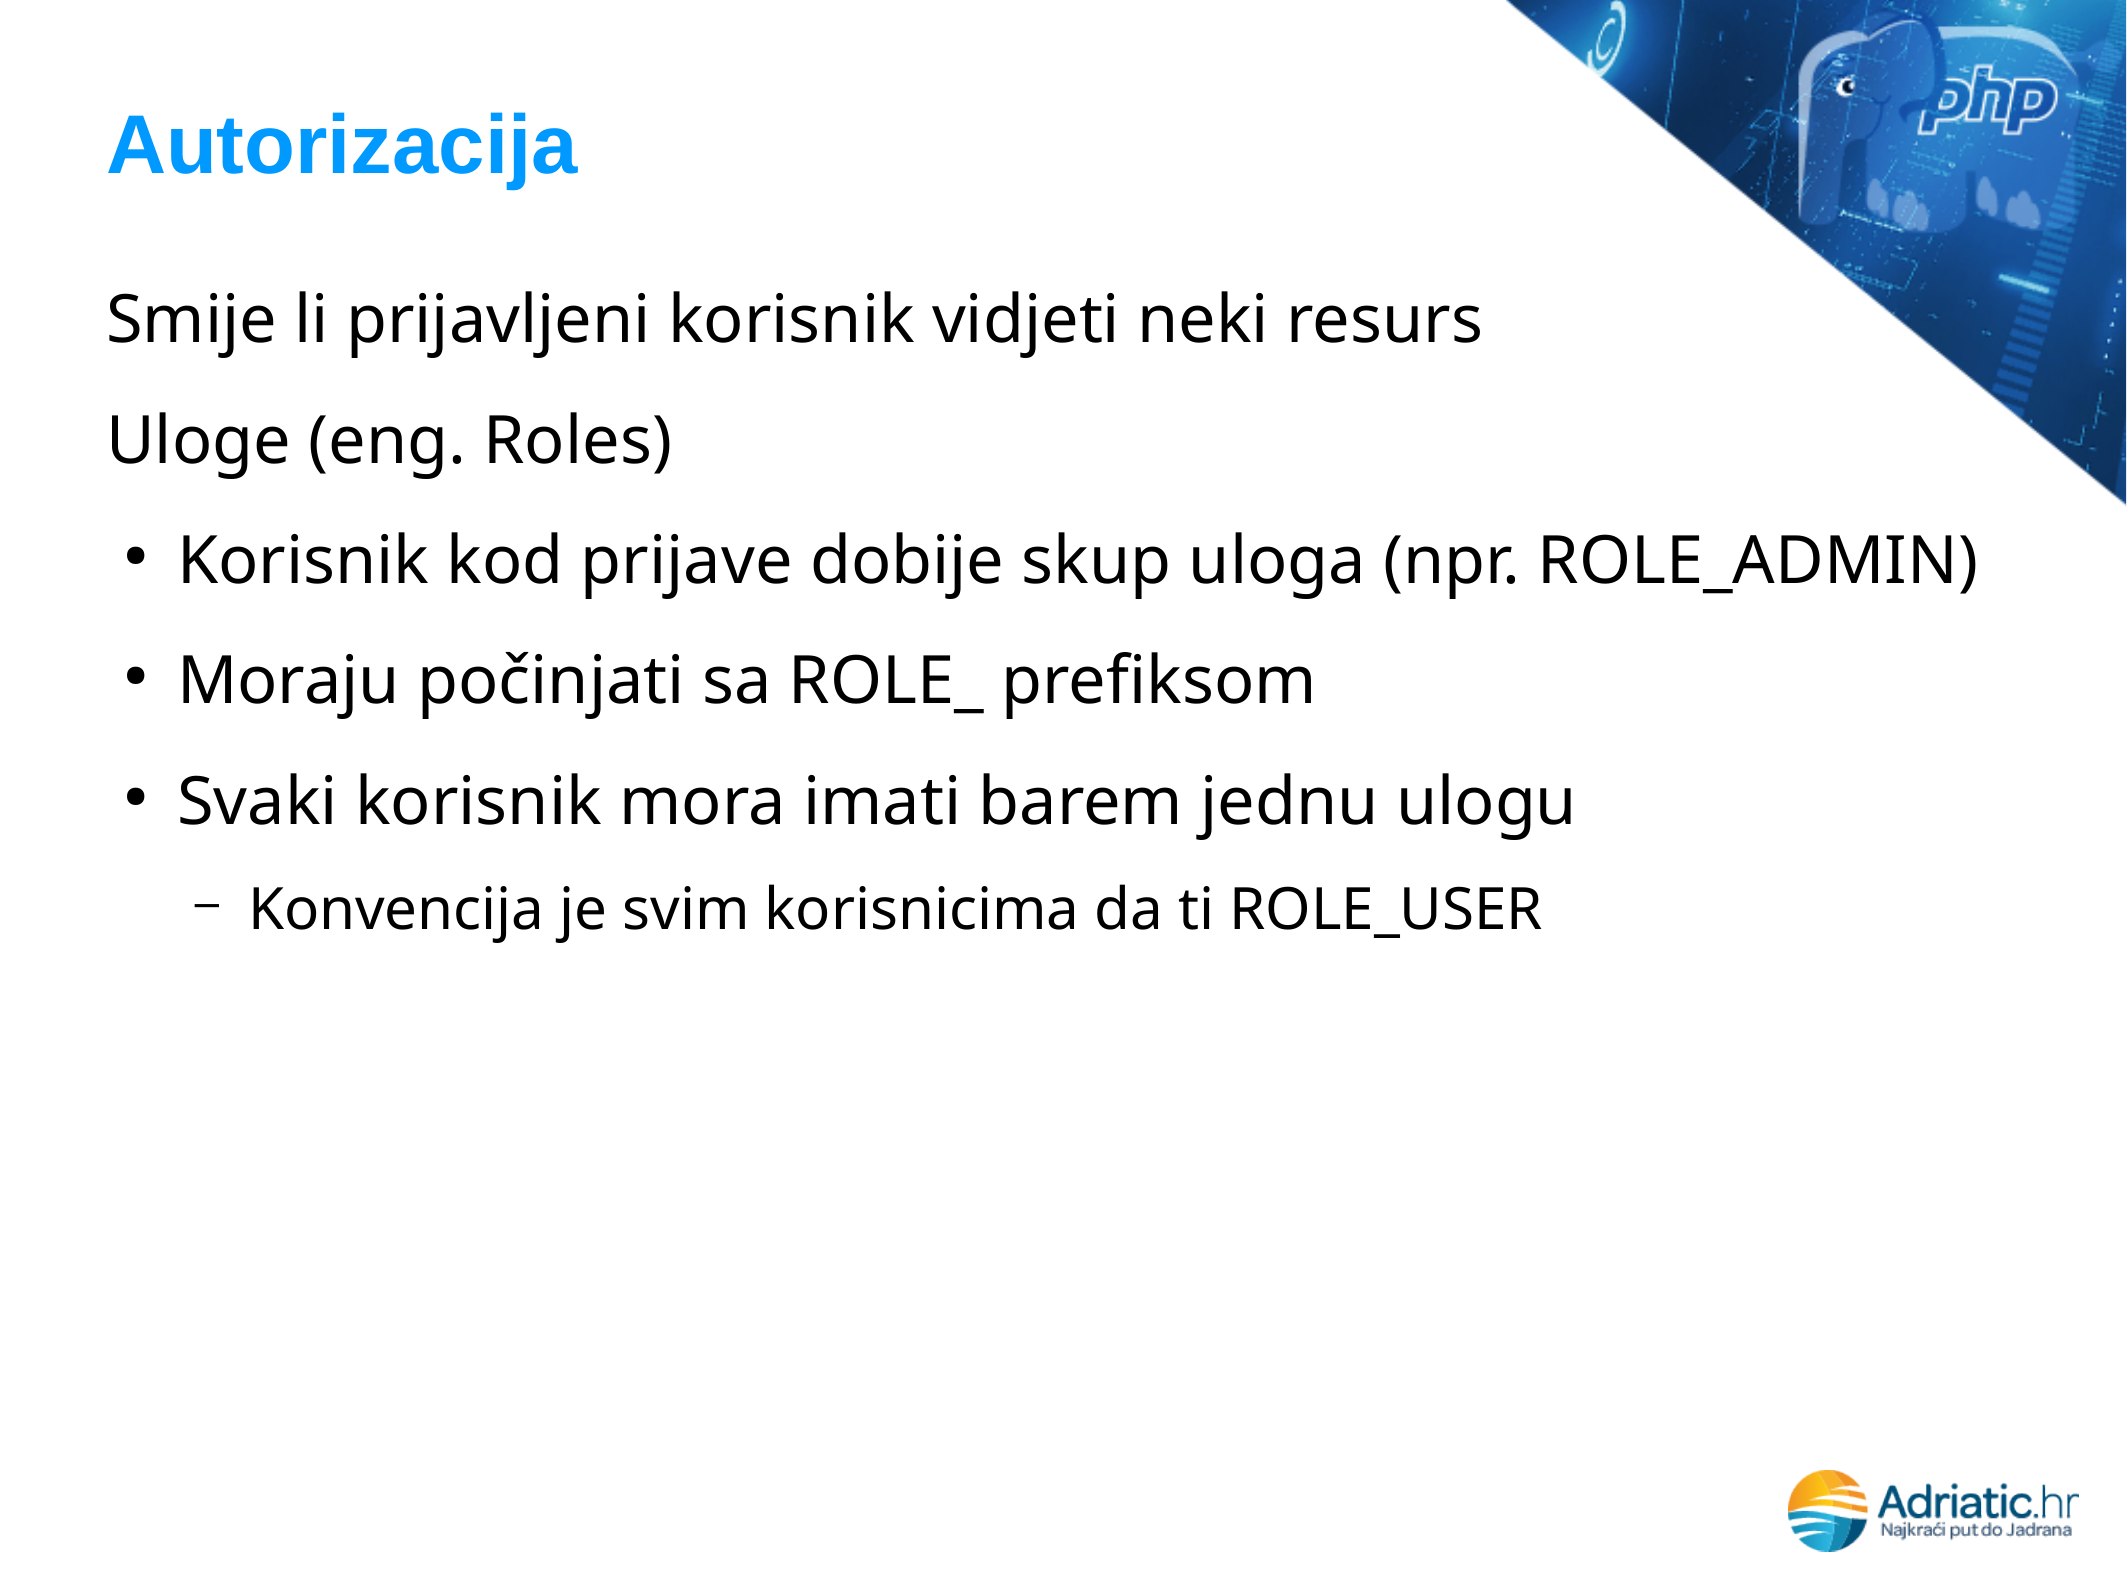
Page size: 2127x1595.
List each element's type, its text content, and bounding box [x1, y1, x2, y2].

picture [1788, 1470, 2079, 1552]
title Autorizacija [106, 70, 1630, 219]
list Smije li prijavljeni korisnik vidjeti neki resurs Uloge (eng. Roles) Korisnik kod prijave dobije skup uloga (npr. ROLE_ADMIN) Moraju počinjati sa ROLE_ prefiksom Svaki korisnik mora imati barem jednu ulogu Konvencija je svim korisnicima da ti ROLE_USER [106, 271, 2020, 1453]
picture [1505, 0, 2127, 625]
